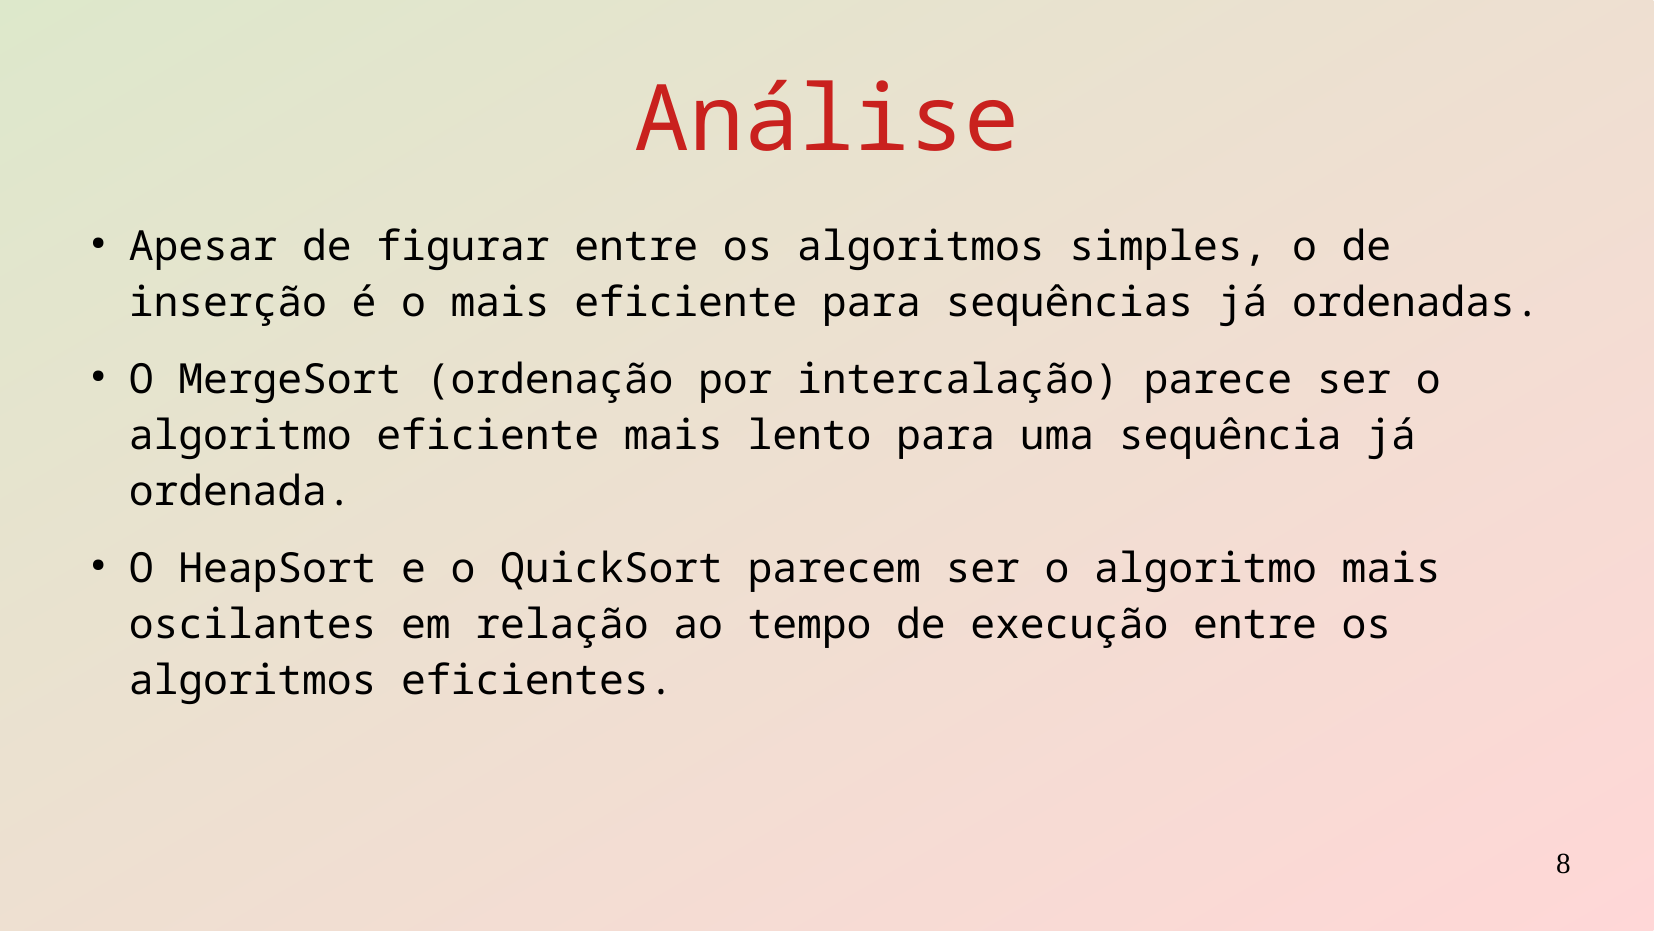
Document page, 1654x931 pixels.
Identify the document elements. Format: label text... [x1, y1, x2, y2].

list Apesar de figurar entre os algoritmos simples, o de inserção é o mais eficiente para sequências já ordenadas. O MergeSort (ordenação por intercalação) parece ser o algoritmo eficiente mais lento para uma sequência já ordenada. O HeapSort e o QuickSort parecem ser o algoritmo mais oscilantes em relação ao tempo de execução entre os algoritmos eficientes. [78, 216, 1567, 756]
title Análise [82, 37, 1571, 193]
